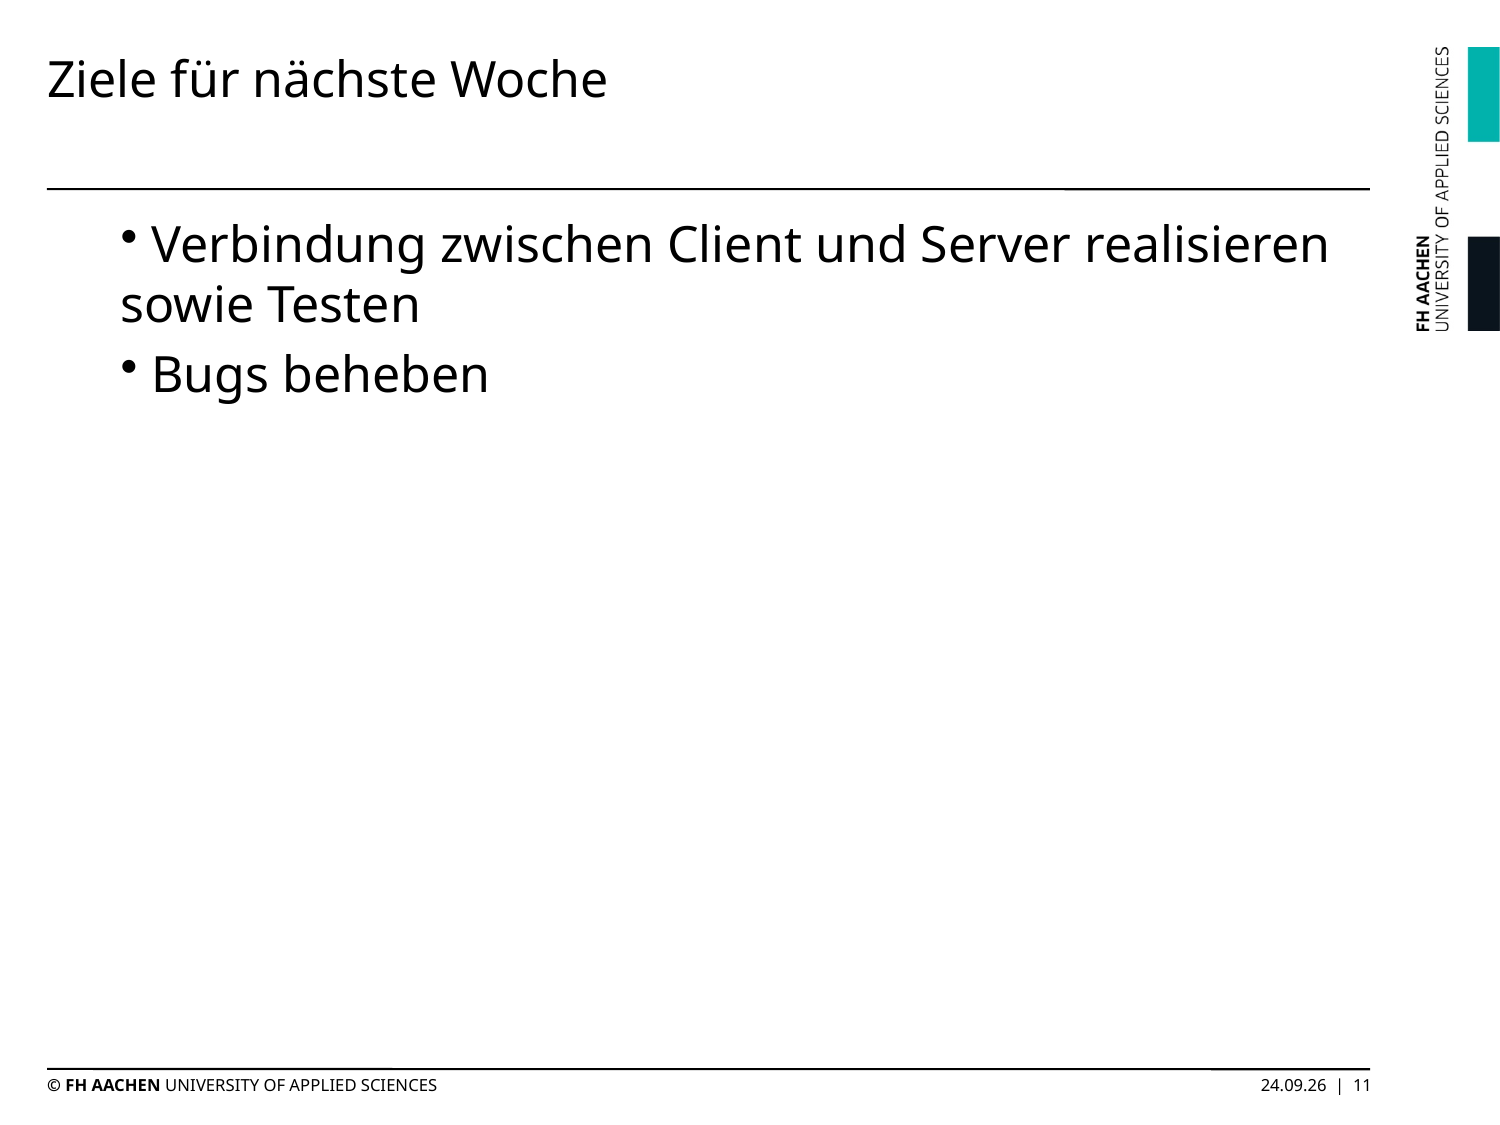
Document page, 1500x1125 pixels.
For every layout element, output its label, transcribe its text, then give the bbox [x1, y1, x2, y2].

picture [1404, 47, 1500, 331]
list Verbindung zwischen Client und Server realisieren sowie Testen Bugs beheben [47, 212, 1372, 1040]
title Ziele für nächste Woche [47, 47, 1370, 166]
